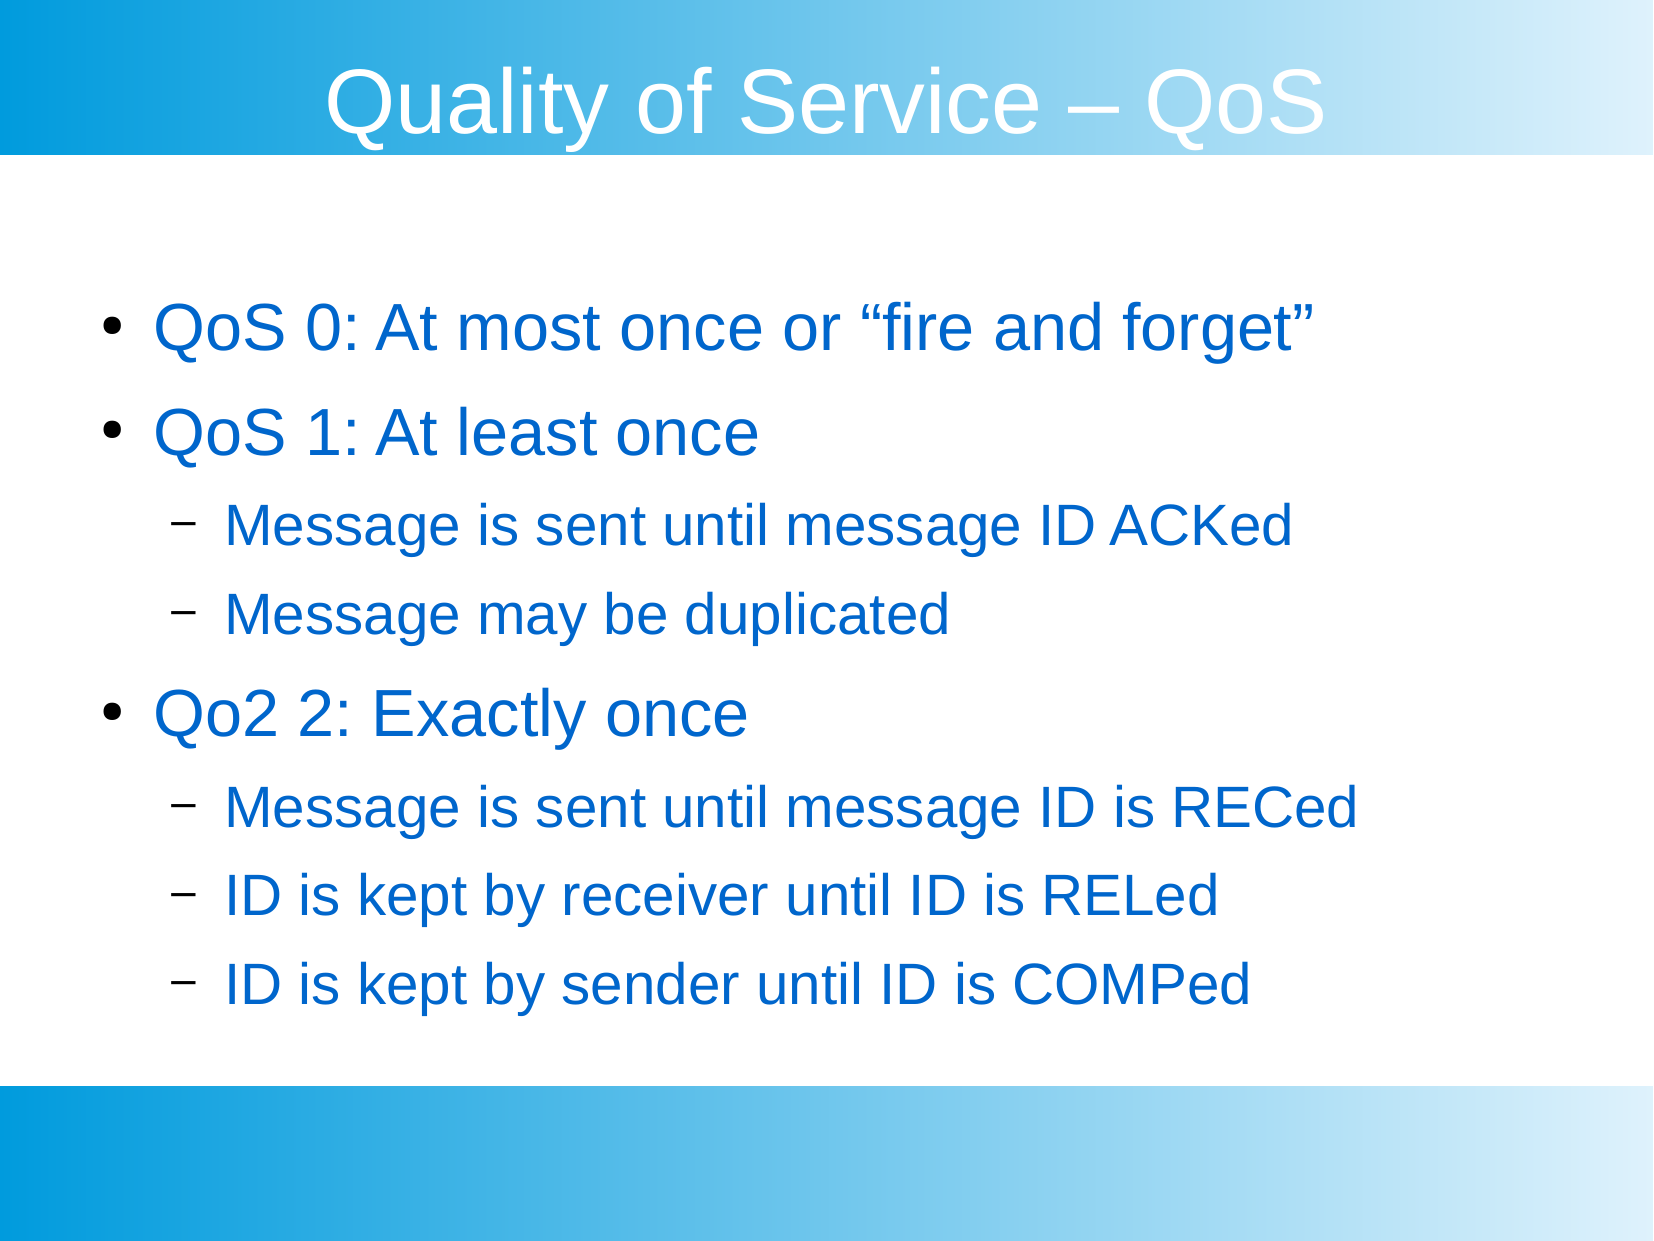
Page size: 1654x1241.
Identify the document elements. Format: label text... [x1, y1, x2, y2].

list QoS 0: At most once or “fire and forget” QoS 1: At least once Message is sent until message ID ACKed Message may be duplicated Qo2 2: Exactly once Message is sent until message ID is RECed ID is kept by receiver until ID is RELed ID is kept by sender until ID is COMPed [82, 290, 1571, 1010]
title Quality of Service – QoS [82, 49, 1571, 155]
